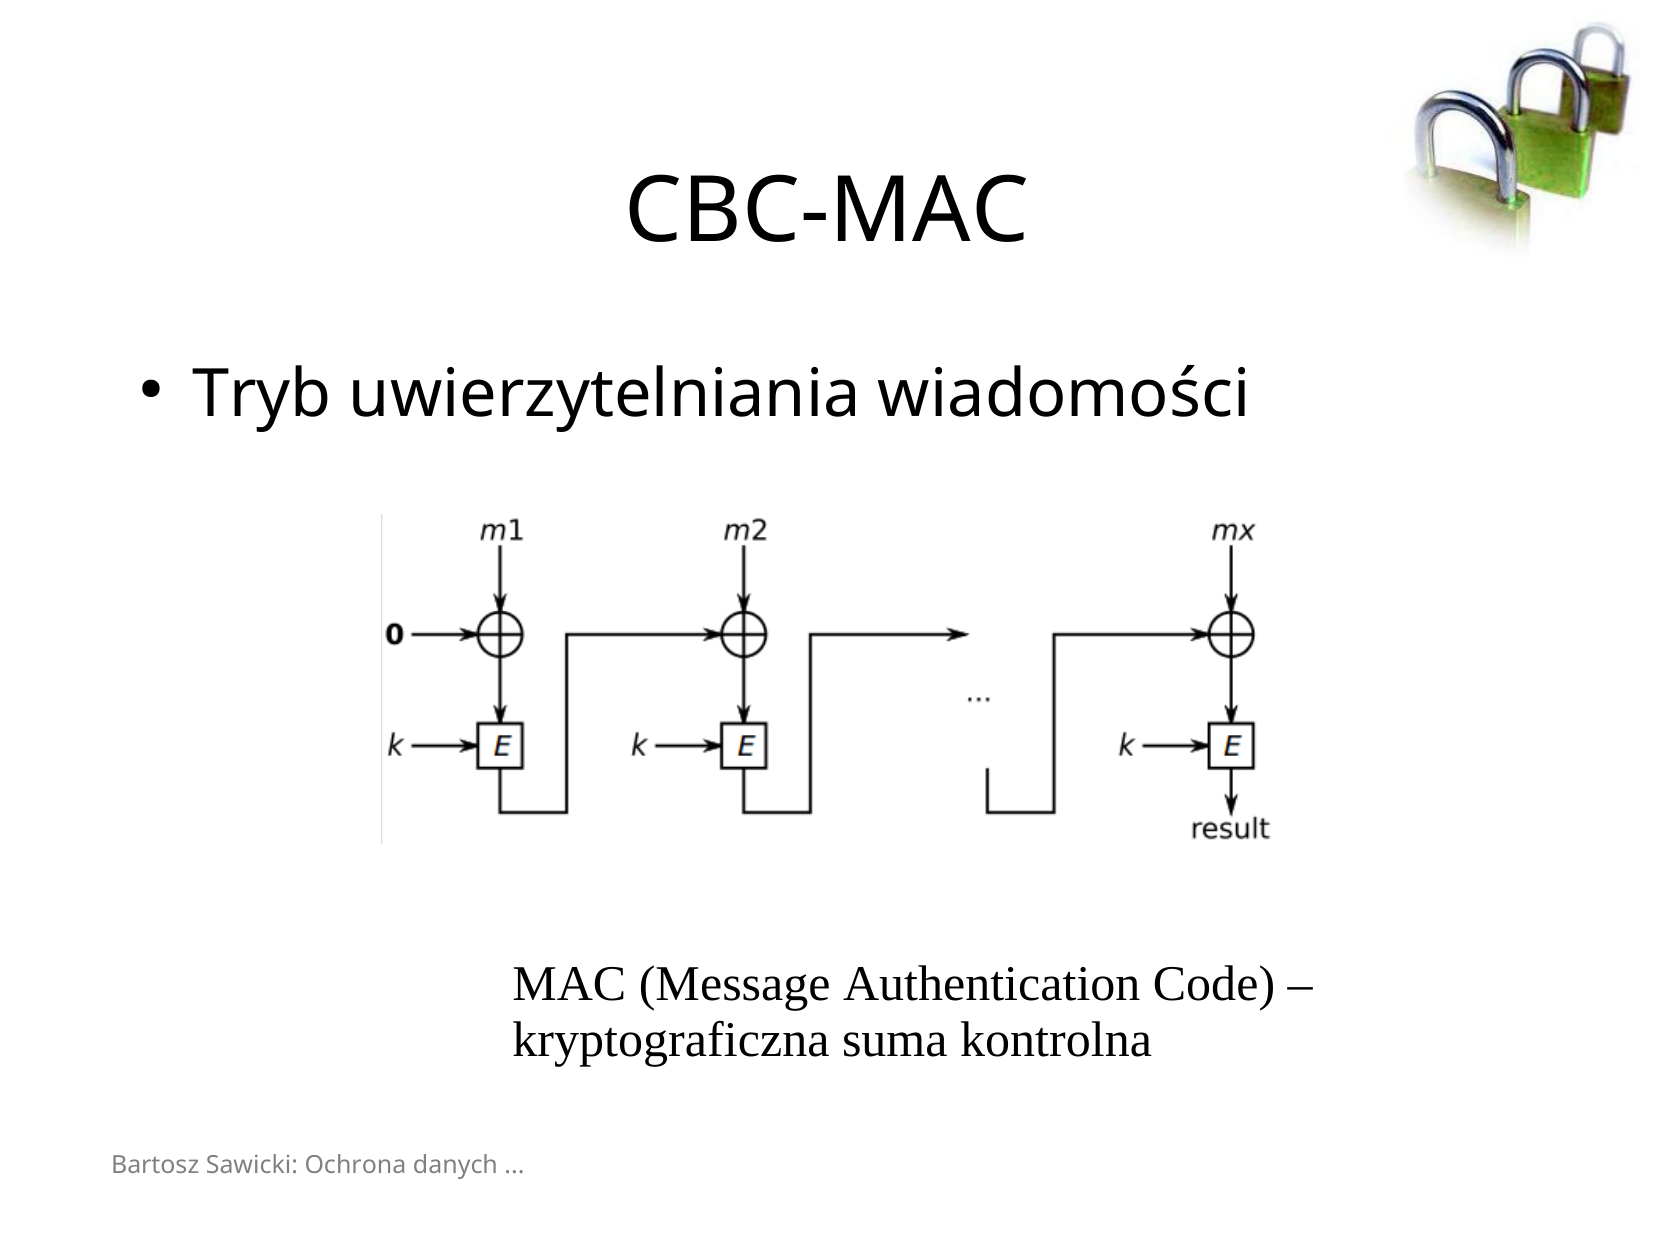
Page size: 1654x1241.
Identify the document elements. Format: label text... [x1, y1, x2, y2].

title CBC-MAC [121, 102, 1534, 311]
picture [1385, 14, 1640, 266]
text_box MAC (Message Authentication Code) – kryptograficzna suma kontrolna [512, 956, 1591, 1068]
list Tryb uwierzytelniania wiadomości [121, 344, 1534, 1222]
